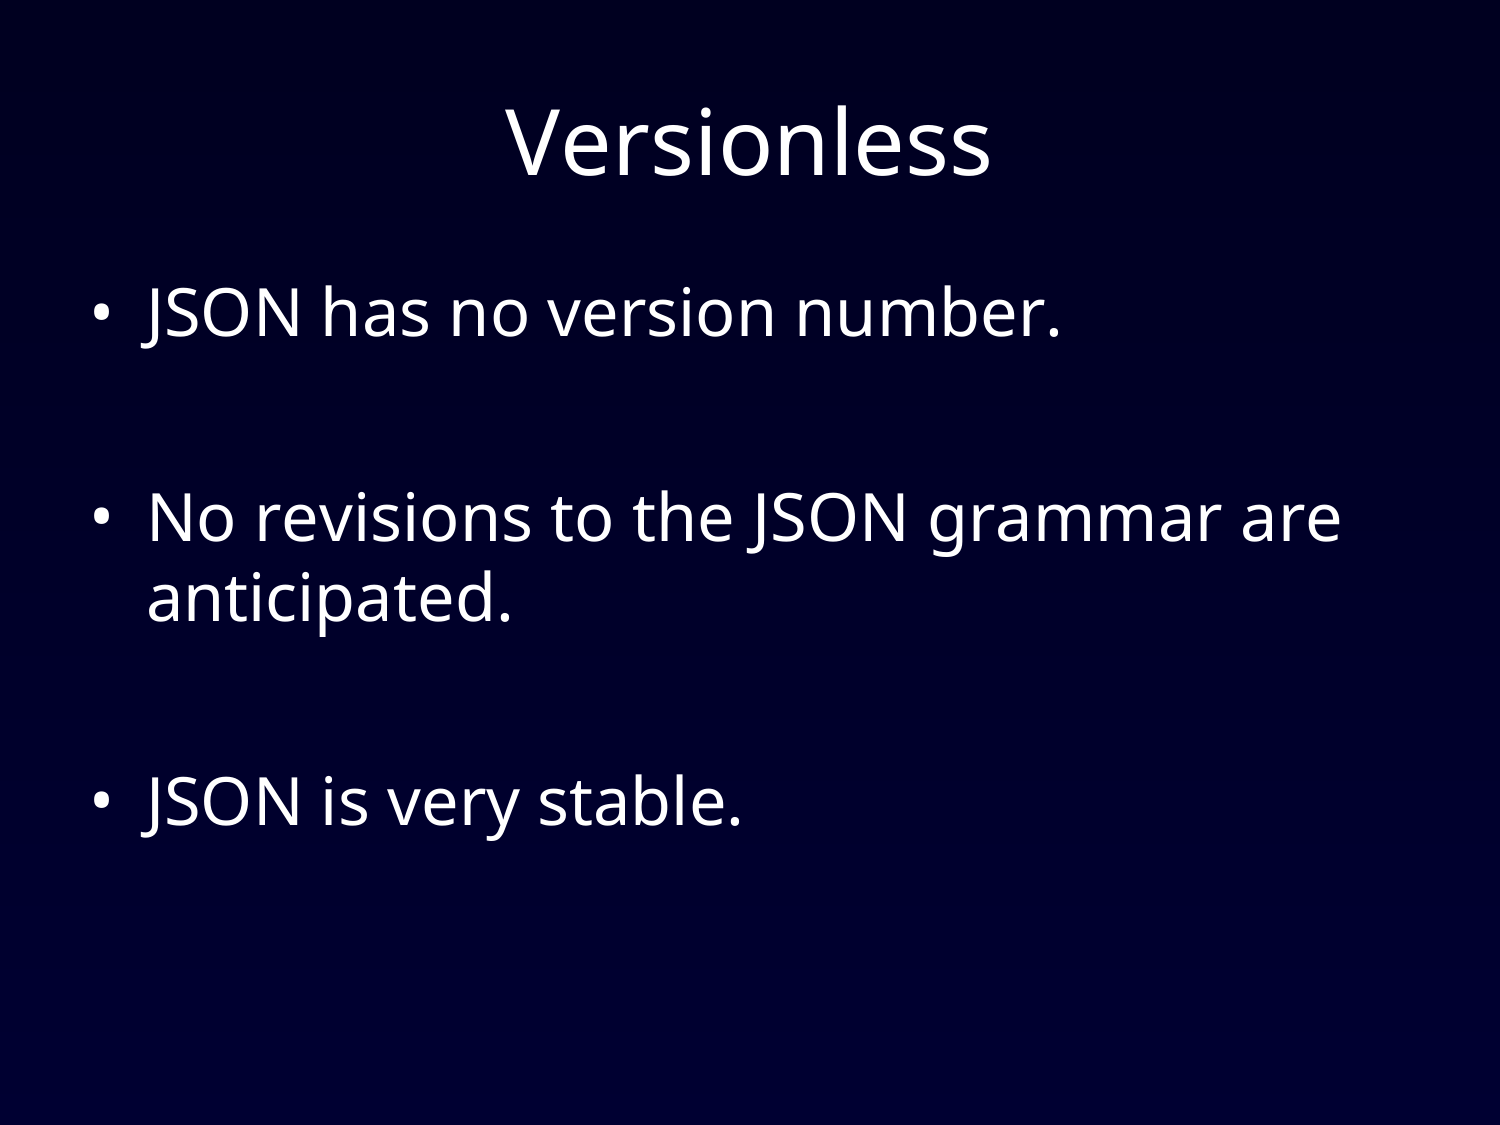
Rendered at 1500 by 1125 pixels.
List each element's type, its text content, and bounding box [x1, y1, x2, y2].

list JSON has no version number. No revisions to the JSON grammar are anticipated. JSON is very stable. [75, 262, 1426, 1101]
title Versionless [75, 45, 1426, 233]
